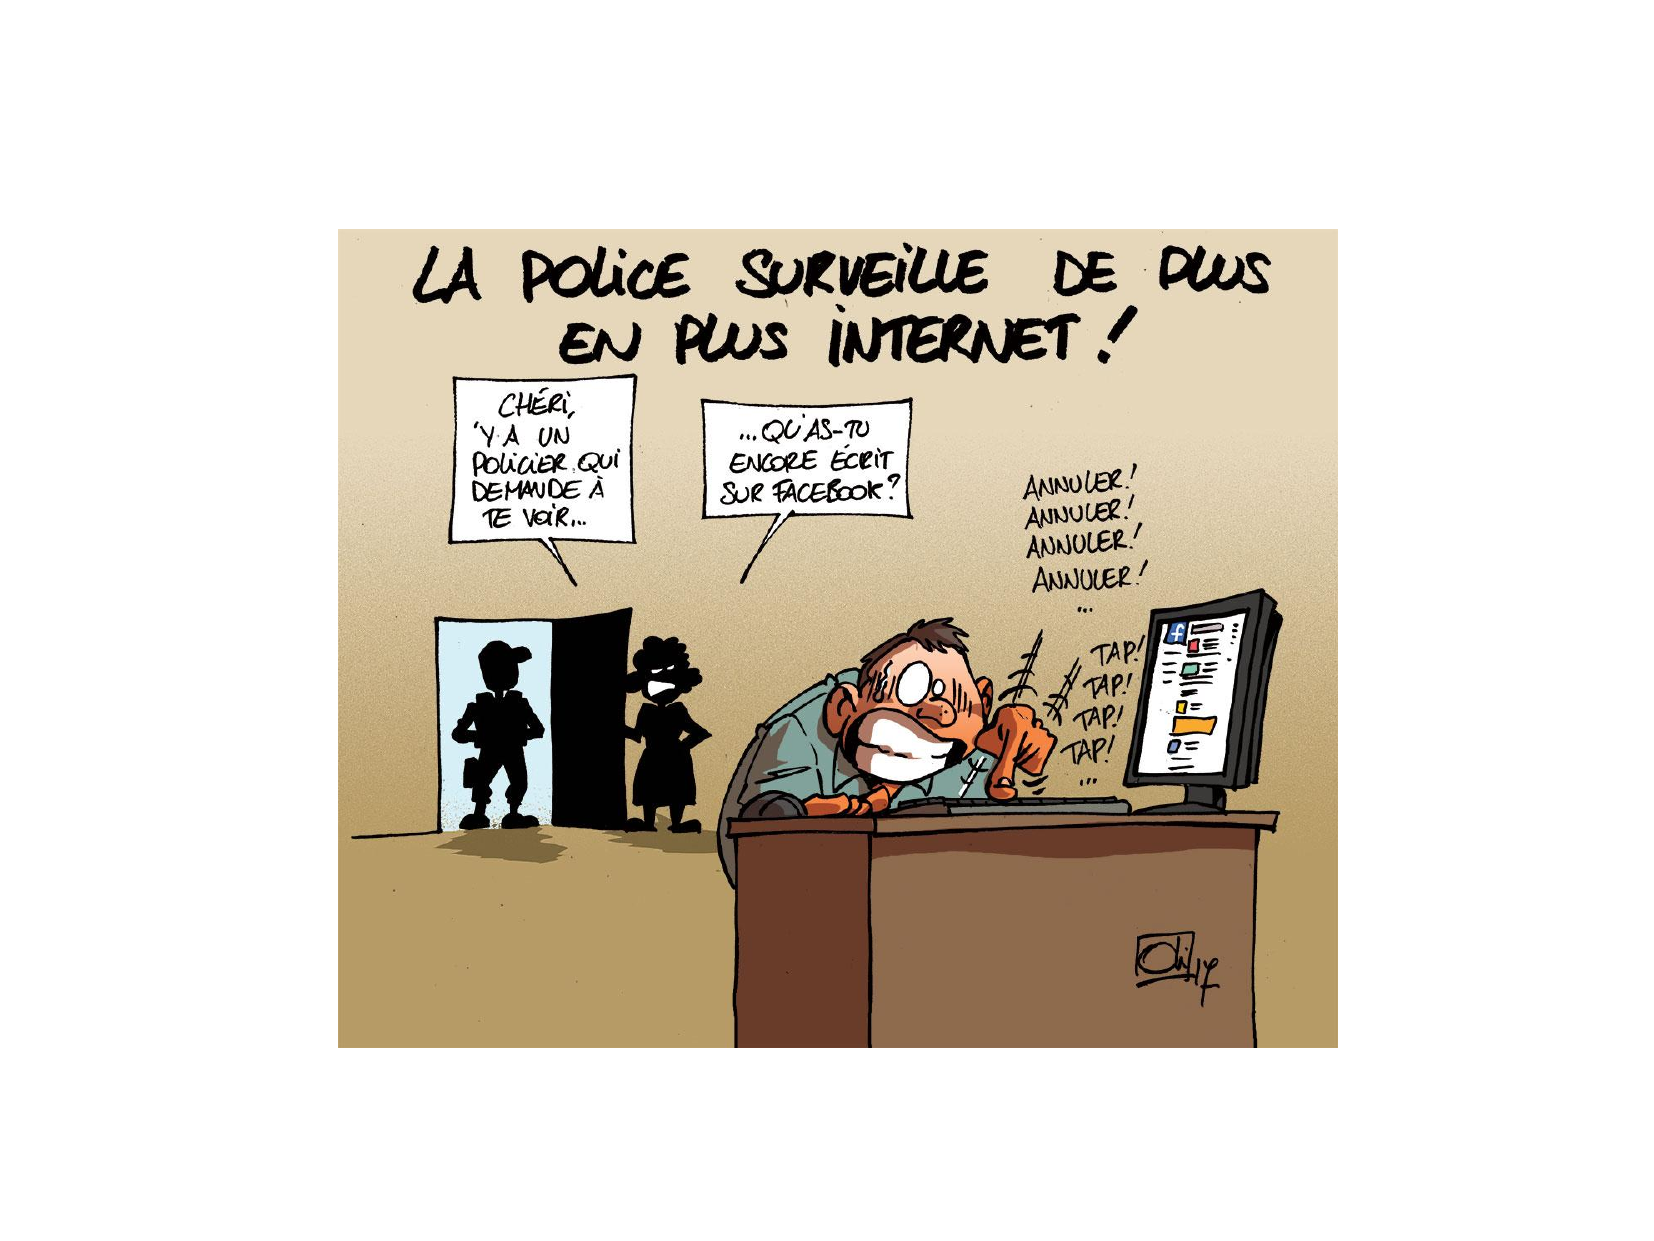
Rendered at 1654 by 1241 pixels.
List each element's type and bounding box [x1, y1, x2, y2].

picture [338, 229, 1338, 1048]
